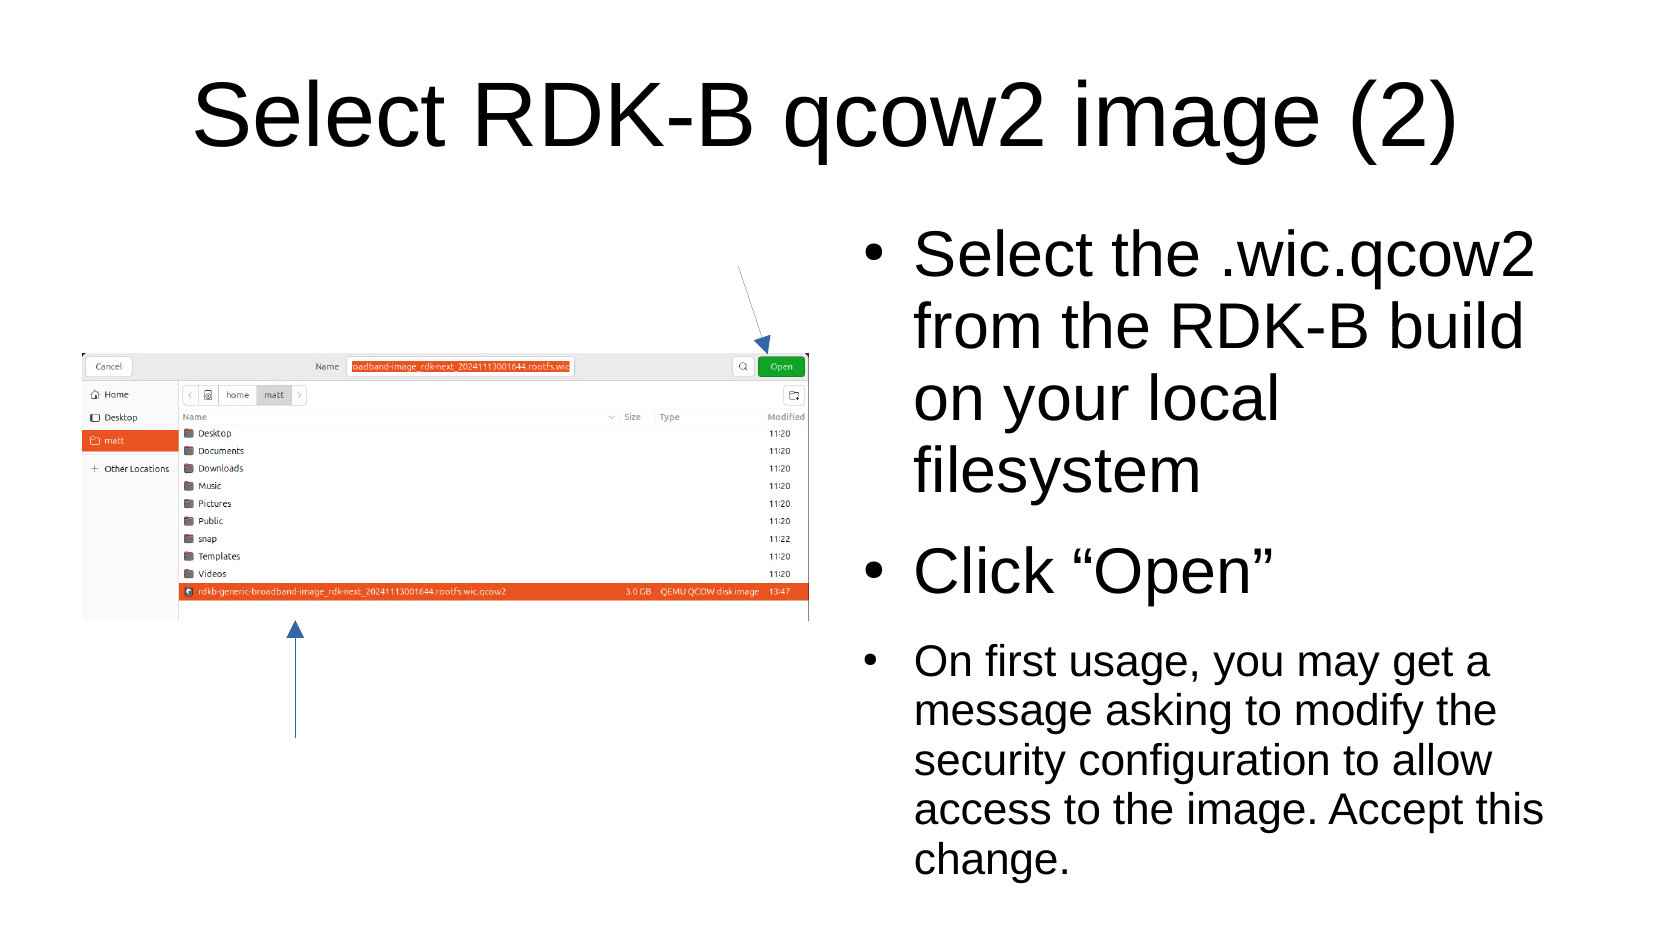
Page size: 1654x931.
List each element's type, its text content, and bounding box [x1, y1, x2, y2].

picture [82, 353, 809, 621]
title Select RDK-B qcow2 image (2) [82, 37, 1571, 193]
list Select the .wic.qcow2 from the RDK-B build on your local filesystem Click “Open” On first usage, you may get a message asking to modify the security configuration to allow access to the image. Accept this change. [845, 217, 1572, 886]
